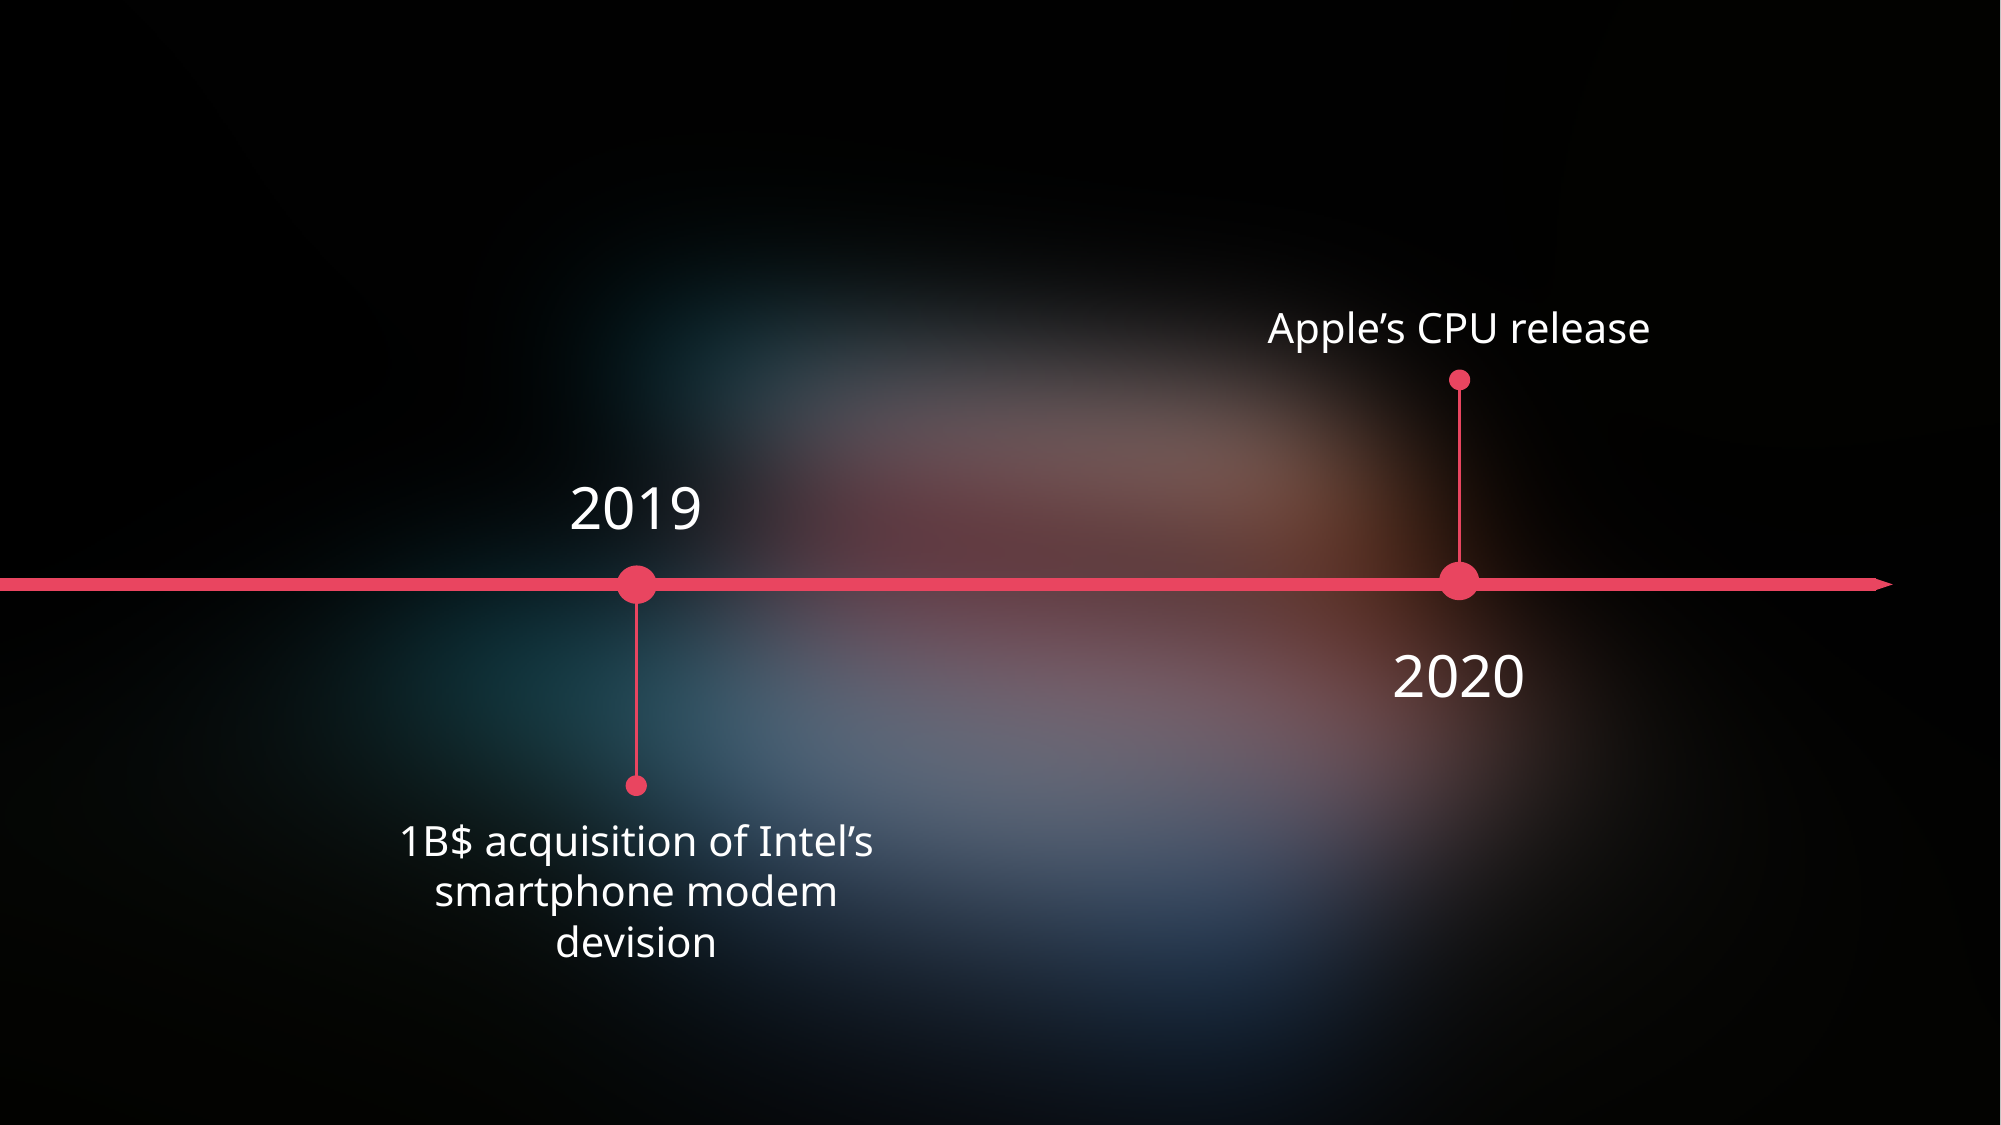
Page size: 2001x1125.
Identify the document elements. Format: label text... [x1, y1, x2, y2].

text_box 2019 [539, 463, 734, 550]
text_box Apple’s CPU release [1193, 294, 1726, 361]
text_box [1440, 562, 1479, 600]
text_box [1450, 370, 1470, 390]
text_box [617, 566, 656, 603]
text_box 1B$ acquisition of Intel’s smartphone modem devision [370, 807, 903, 975]
picture [0, 0, 2000, 1125]
text_box 2020 [1362, 631, 1557, 718]
text_box [626, 776, 646, 795]
